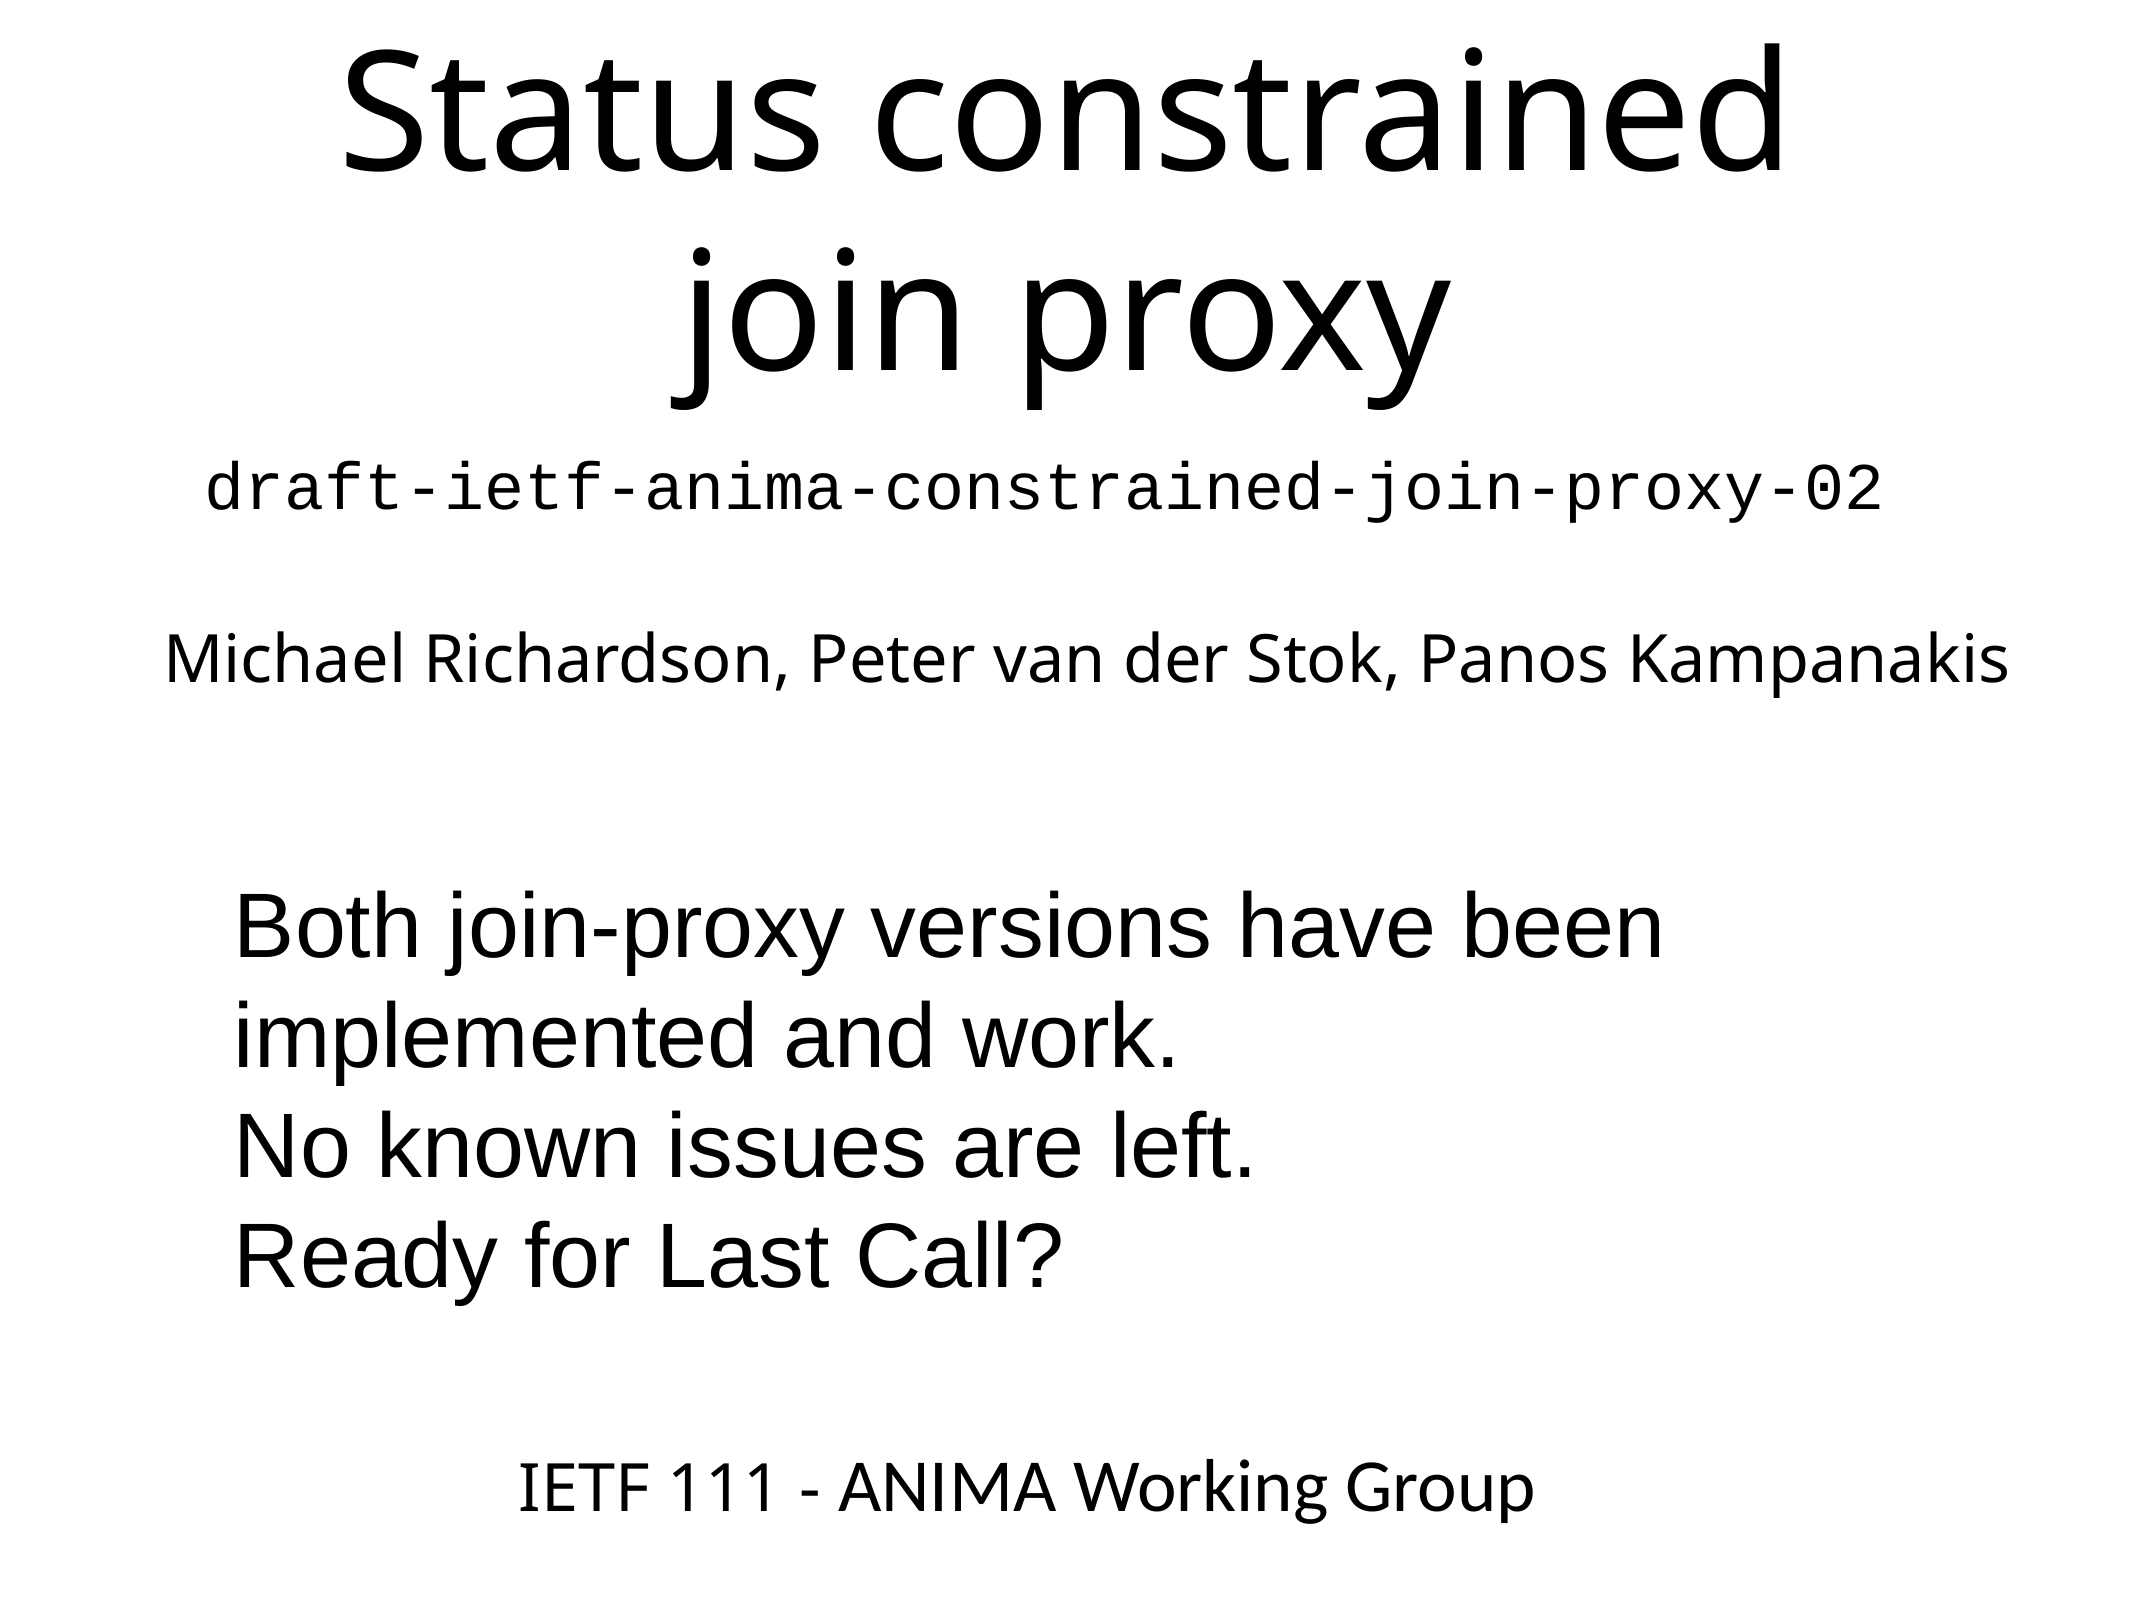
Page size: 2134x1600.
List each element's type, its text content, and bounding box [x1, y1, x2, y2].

text_box IETF 111 - ANIMA Working Group [442, 1397, 1613, 1566]
subtitle Michael Richardson, Peter van der Stok, Panos Kampanakis [148, 527, 2027, 776]
text_box draft-ietf-anima-constrained-join-proxy-02 [189, 435, 1900, 531]
text_box Both join-proxy versions have been implemented and work. No known issues are left. Ready for Last Call? [219, 858, 1977, 1313]
title Status constrained join proxy [208, 59, 1925, 413]
